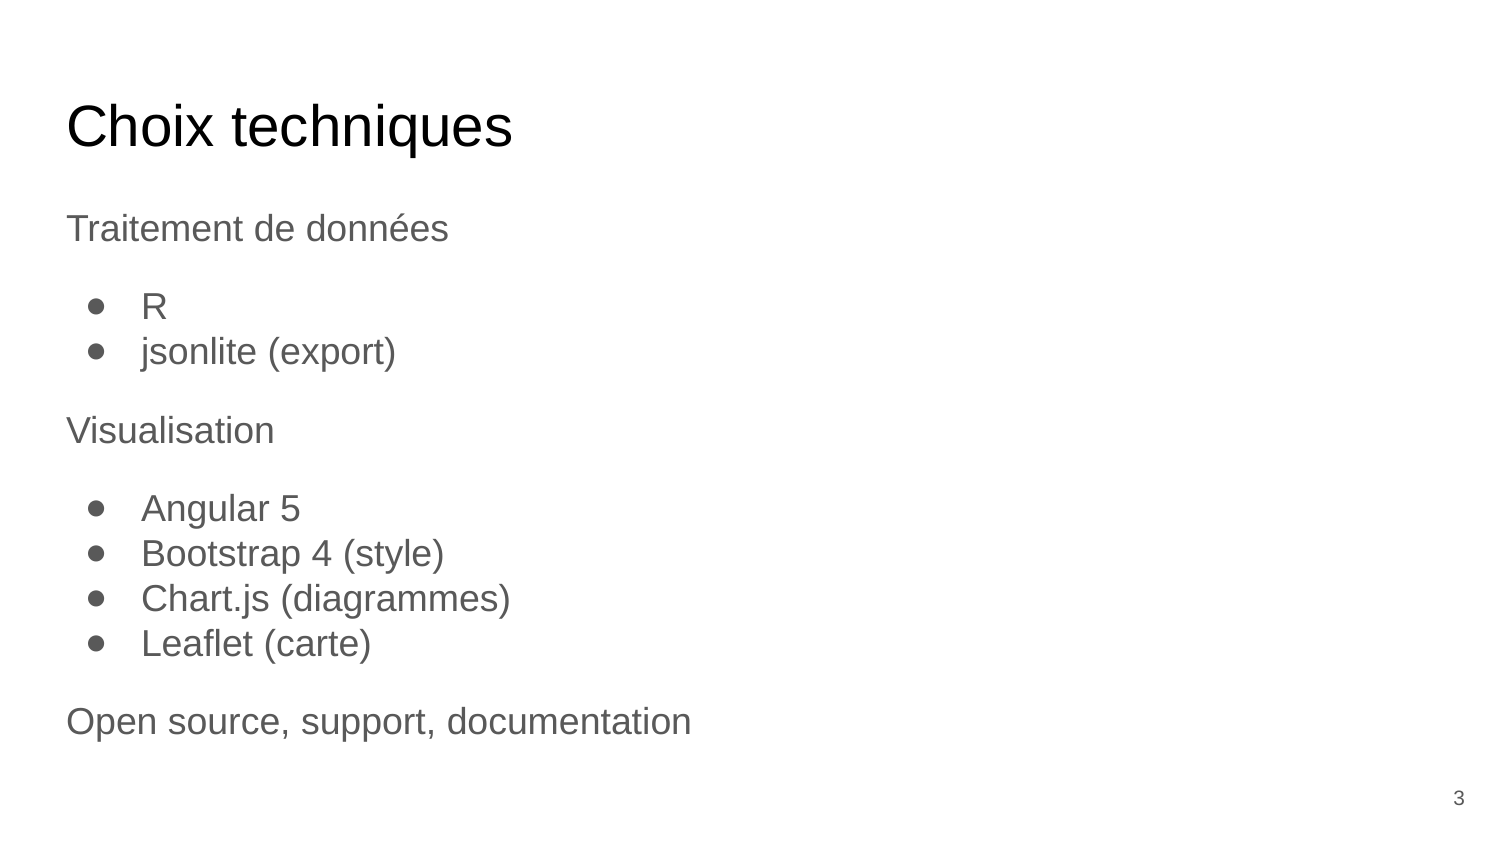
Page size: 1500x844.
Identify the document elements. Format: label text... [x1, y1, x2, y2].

slide_number <number> [1389, 764, 1480, 830]
title Choix techniques [51, 72, 1449, 167]
list Traitement de données R jsonlite (export) Visualisation Angular 5 Bootstrap 4 (style) Chart.js (diagrammes) Leaflet (carte) Open source, support, documentation [51, 189, 1449, 750]
